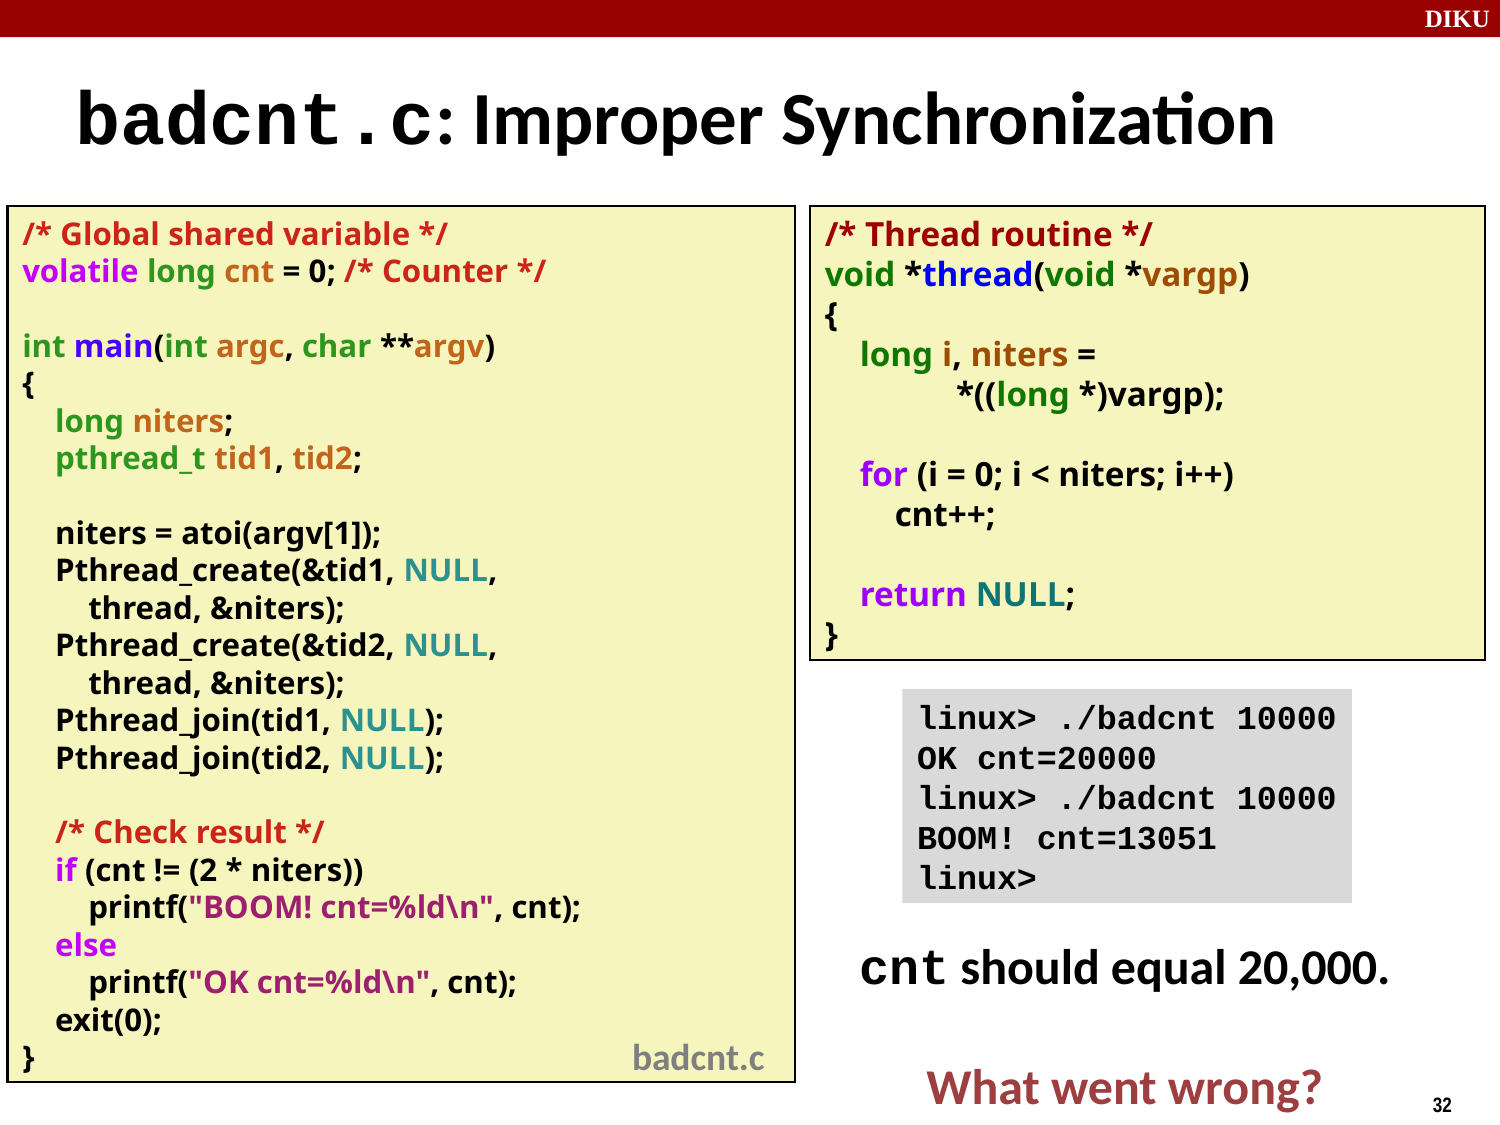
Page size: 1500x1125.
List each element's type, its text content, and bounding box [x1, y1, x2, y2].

text_box cnt should equal 20,000. What went wrong? [837, 934, 1413, 1114]
text_box /* Thread routine */ void *thread(void *vargp) { long i, niters = *((long *)vargp); for (i = 0; i < niters; i++) cnt++; return NULL; } [810, 206, 1486, 660]
text_box linux> ./badcnt 10000 OK cnt=20000 linux> ./badcnt 10000 BOOM! cnt=13051 linux> [902, 688, 1352, 904]
text_box badcnt.c: Improper Synchronization [60, 24, 1500, 205]
text_box badcnt.c [617, 1025, 780, 1085]
text_box /* Global shared variable */ volatile long cnt = 0; /* Counter */ int main(int argc, char **argv) { long niters; pthread_t tid1, tid2; niters = atoi(argv[1]); Pthread_create(&tid1, NULL, thread, &niters); Pthread_create(&tid2, NULL, thread, &niters); Pthread_join(tid1, NULL); Pthread_join(tid2, NULL); /* Check result */ if (cnt != (2 * niters)) printf("BOOM! cnt=%ld\n", cnt); else printf("OK cnt=%ld\n", cnt); exit(0); } [7, 206, 795, 1083]
